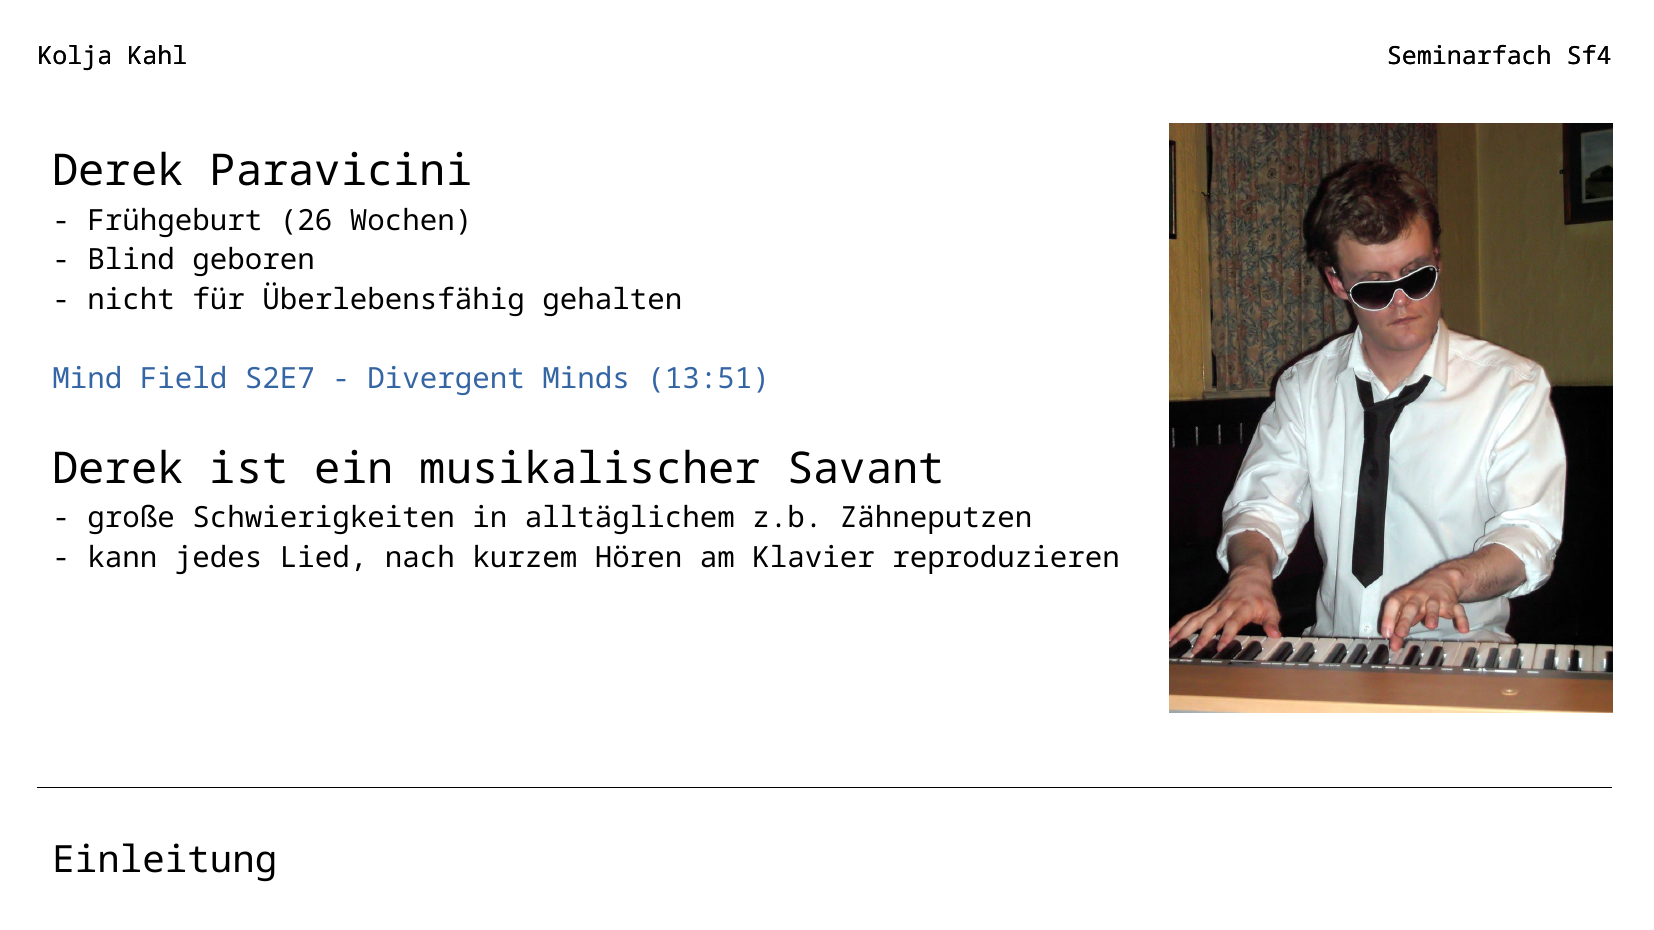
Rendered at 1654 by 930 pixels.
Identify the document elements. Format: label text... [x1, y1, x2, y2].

text_box Derek Paravicini - Frühgeburt (26 Wochen) - Blind geboren - nicht für Überlebensfähig gehalten Mind Field S2E7 - Divergent Minds (13:51) Derek ist ein musikalischer Savant - große Schwierigkeiten in alltäglichem z.b. Zähneputzen - kann jedes Lied, nach kurzem Hören am Klavier reproduzieren [37, 131, 1162, 713]
title Seminarfach Sf4 [1312, 37, 1612, 76]
title Kolja Kahl [37, 37, 225, 76]
text_box Einleitung [37, 825, 337, 930]
picture [1169, 123, 1613, 713]
